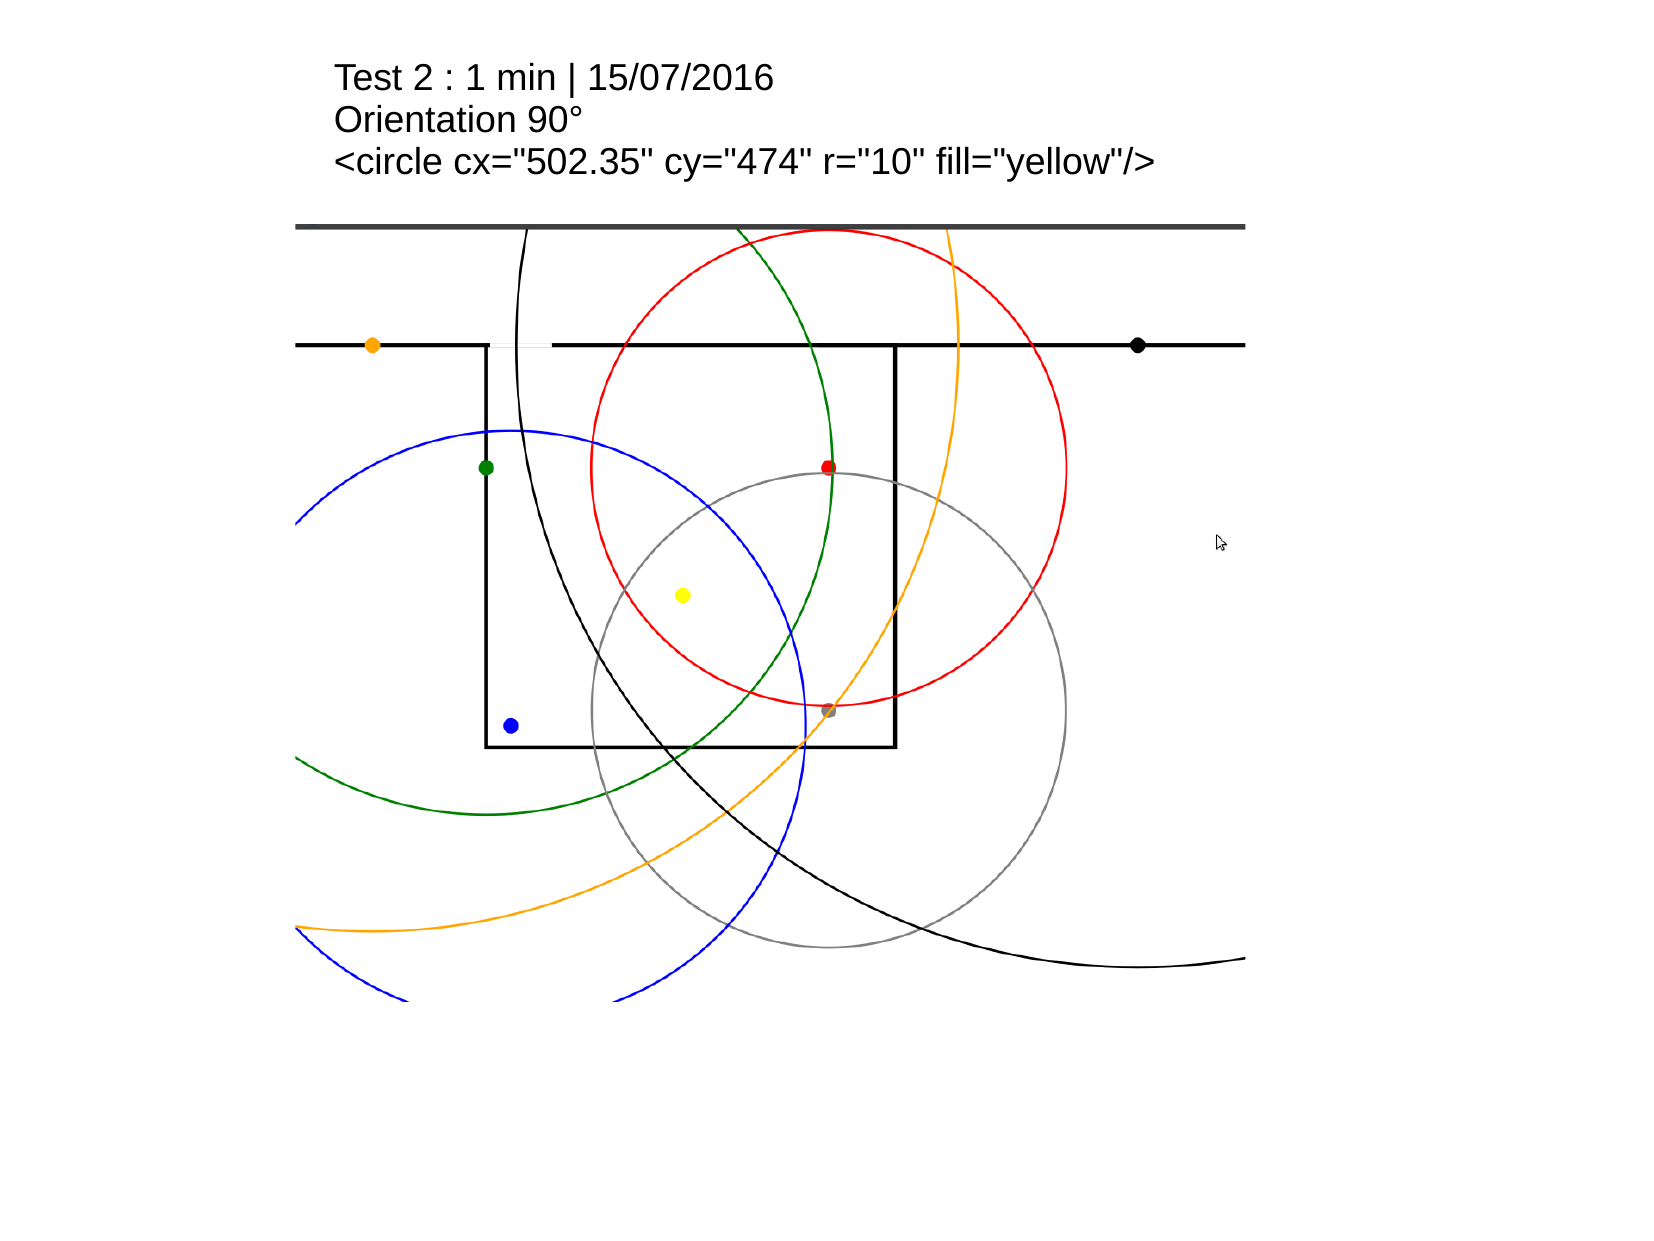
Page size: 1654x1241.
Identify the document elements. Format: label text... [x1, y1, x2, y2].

text_box Test 2 : 1 min | 15/07/2016 Orientation 90° <circle cx="502.35" cy="474" r="10" fill="yellow"/> [319, 49, 1180, 191]
picture [295, 224, 1246, 1016]
